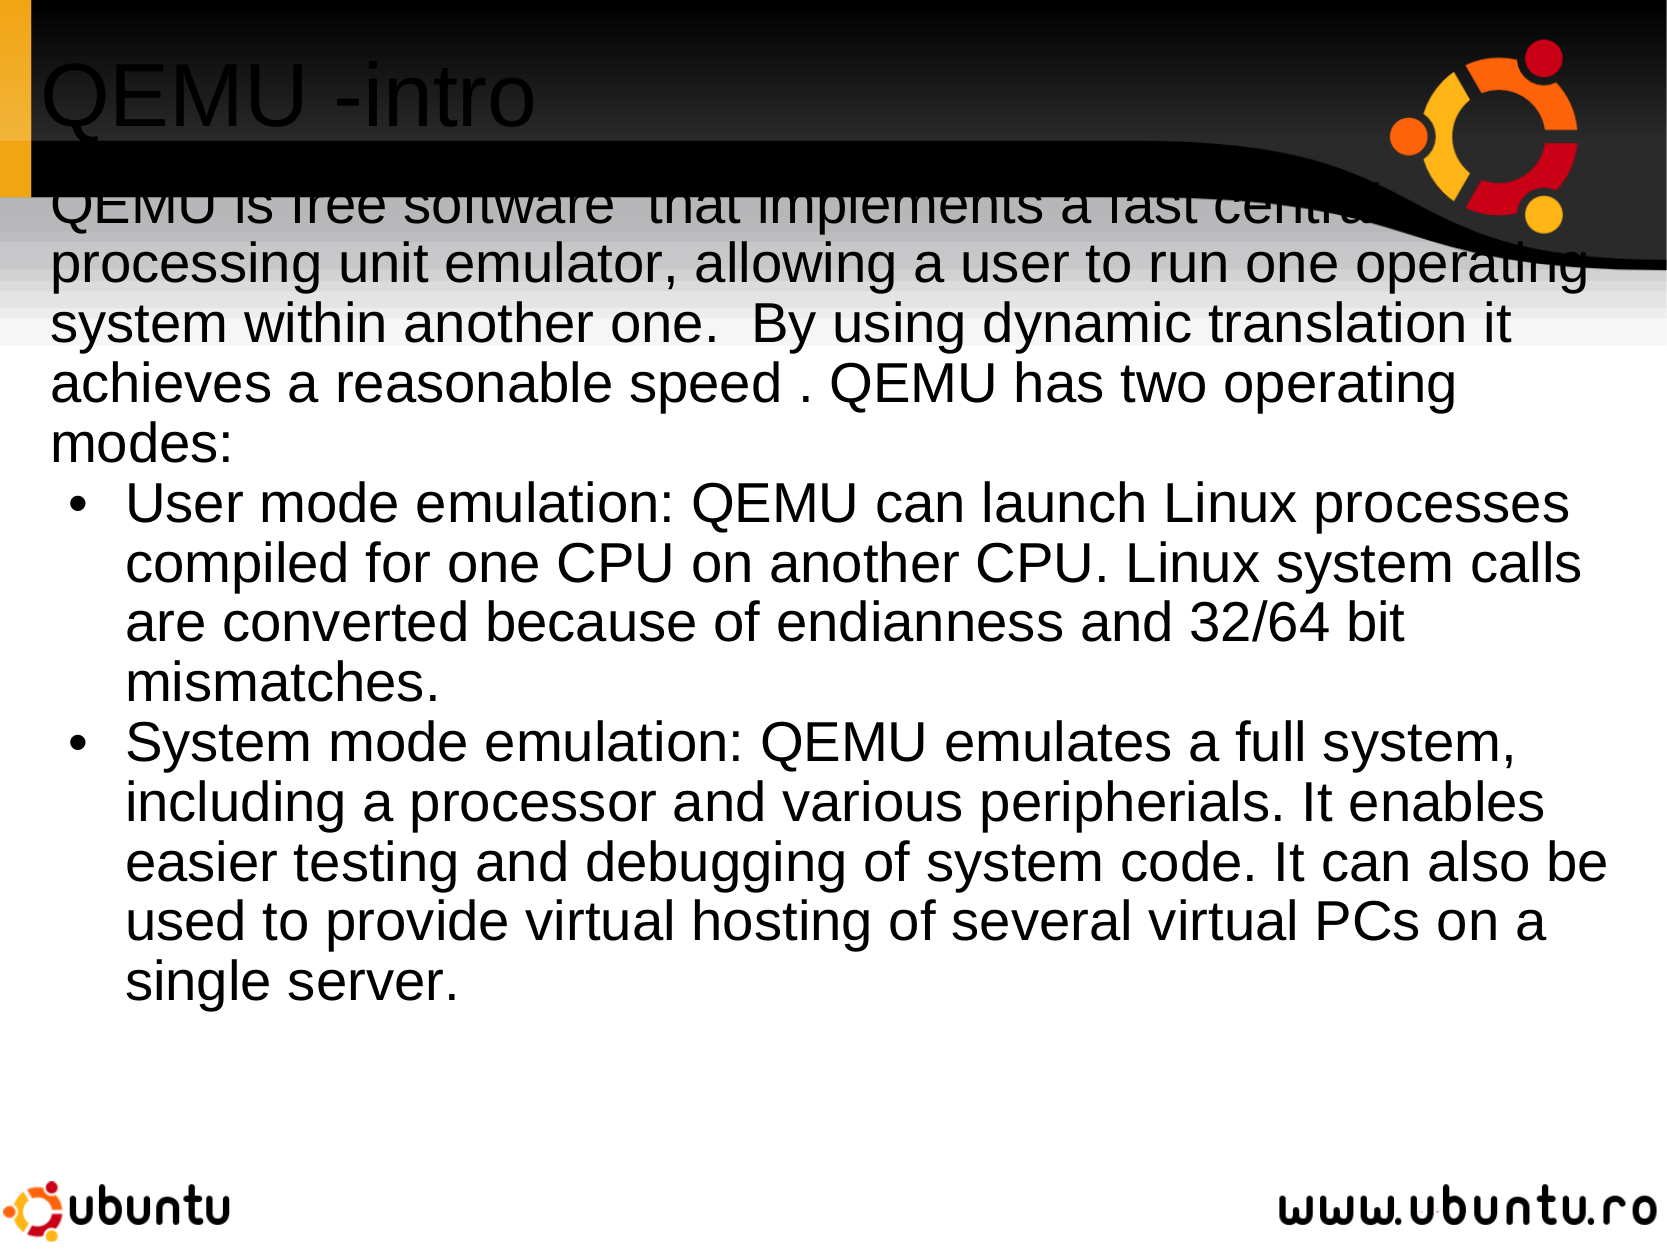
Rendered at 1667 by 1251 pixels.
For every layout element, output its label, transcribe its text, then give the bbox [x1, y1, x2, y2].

title QEMU -intro [40, 50, 1627, 201]
list QEMU is free software that implements a fast central processing unit emulator, allowing a user to run one operating system within another one. By using dynamic translation it achieves a reasonable speed . QEMU has two operating modes: User mode emulation: QEMU can launch Linux processes compiled for one CPU on another CPU. Linux system calls are converted because of endianness and 32/64 bit mismatches. System mode emulation: QEMU emulates a full system, including a processor and various peripherials. It enables easier testing and debugging of system code. It can also be used to provide virtual hosting of several virtual PCs on a single server. [50, 175, 1612, 1226]
picture [0, 0, 1667, 1251]
